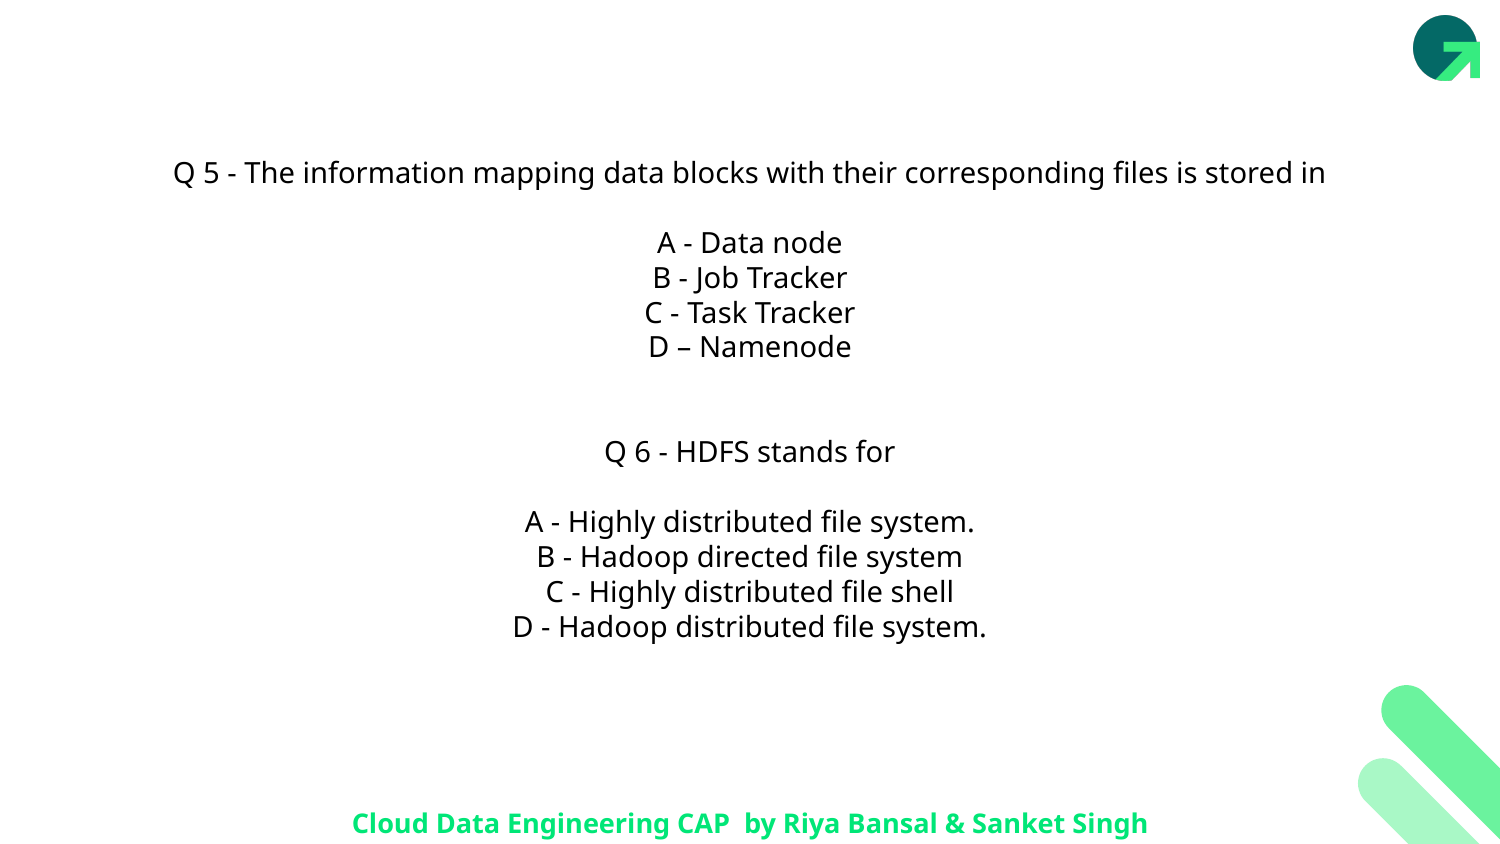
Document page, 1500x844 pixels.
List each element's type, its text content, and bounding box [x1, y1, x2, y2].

picture [1413, 15, 1480, 81]
title Q 5 - The information mapping data blocks with their corresponding files is stored in A - Data node B - Job Tracker C - Task Tracker D – Namenode Q 6 - HDFS stands for A - Highly distributed file system. B - Hadoop directed file system C - Highly distributed file shell D - Hadoop distributed file system. [51, 104, 1449, 293]
text_box Cloud Data Engineering CAP by Riya Bansal & Sanket Singh [0, 795, 1500, 844]
